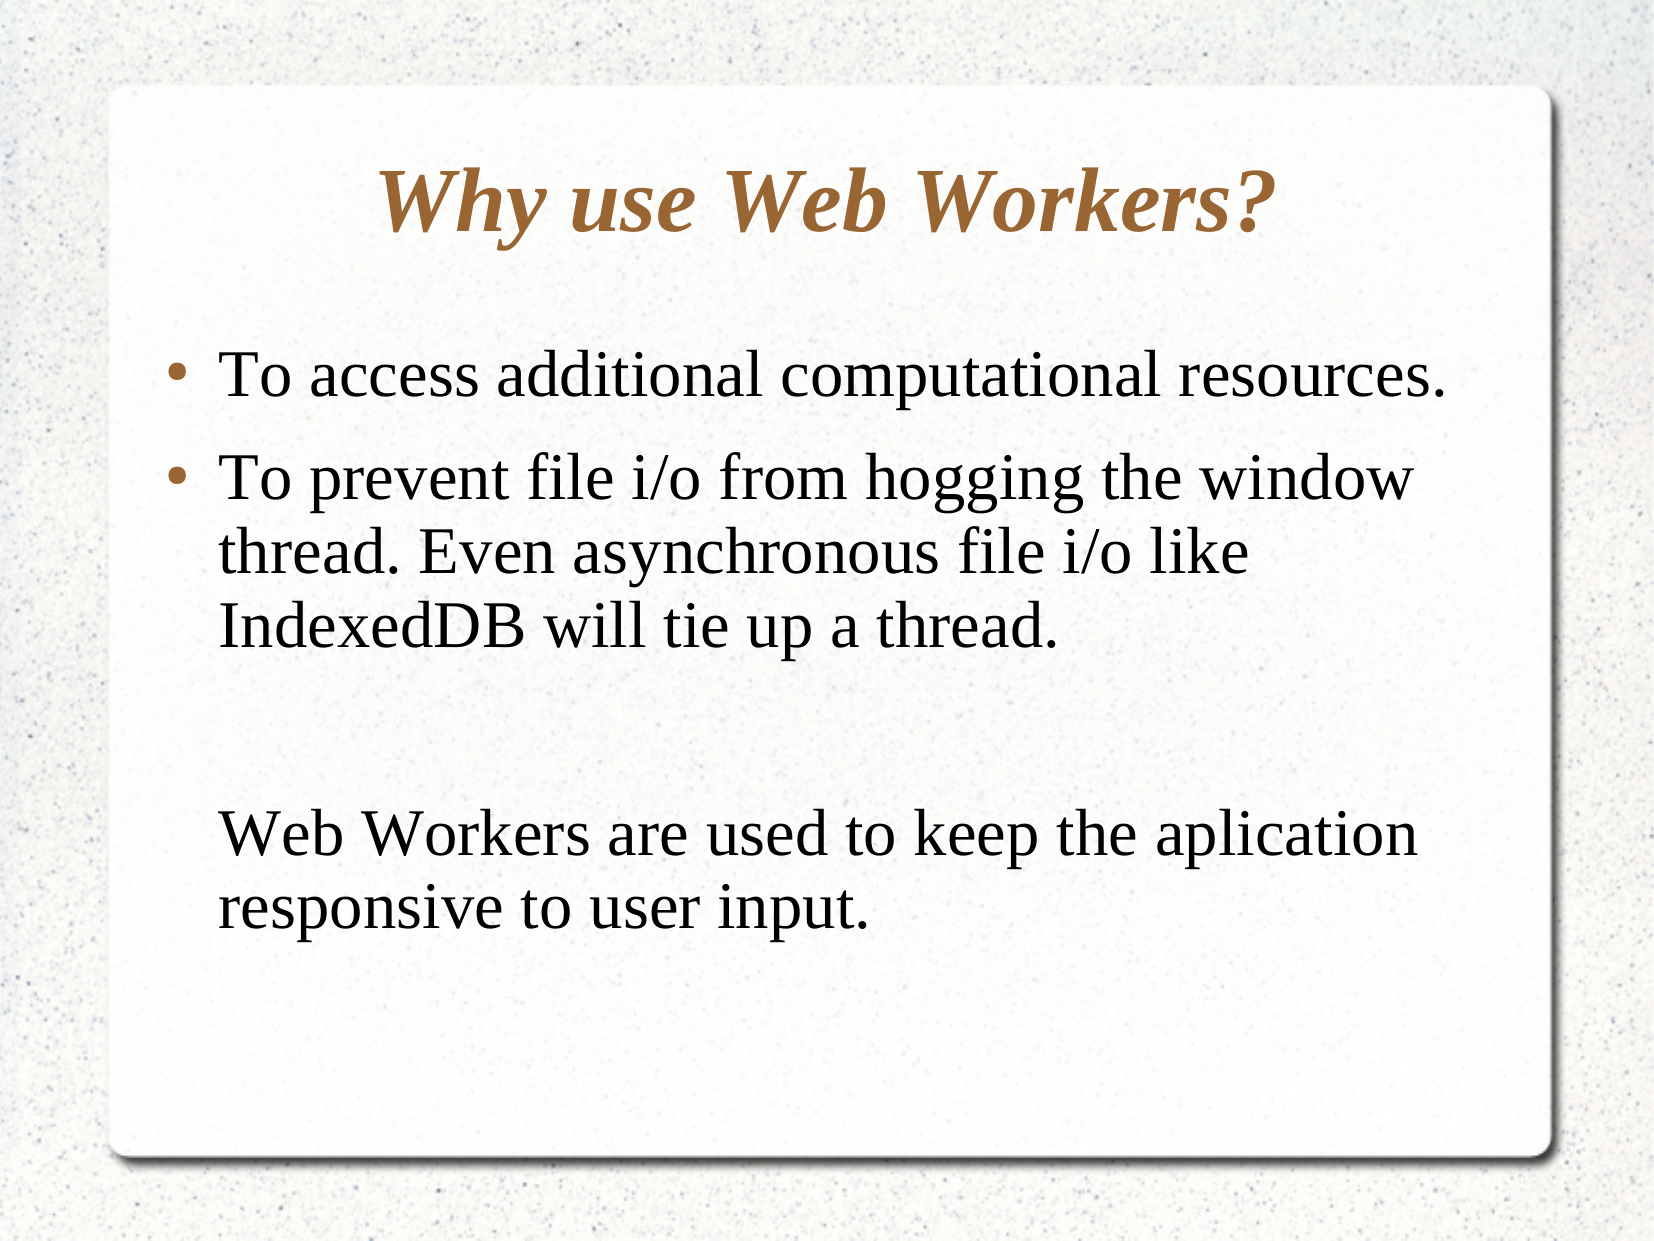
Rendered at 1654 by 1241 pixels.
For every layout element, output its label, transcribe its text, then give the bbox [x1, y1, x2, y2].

title Why use Web Workers? [118, 96, 1536, 304]
picture [0, 0, 1654, 1241]
list To access additional computational resources. To prevent file i/o from hogging the window thread. Even asynchronous file i/o like IndexedDB will tie up a thread. Web Workers are used to keep the aplication responsive to user input. [147, 336, 1506, 987]
